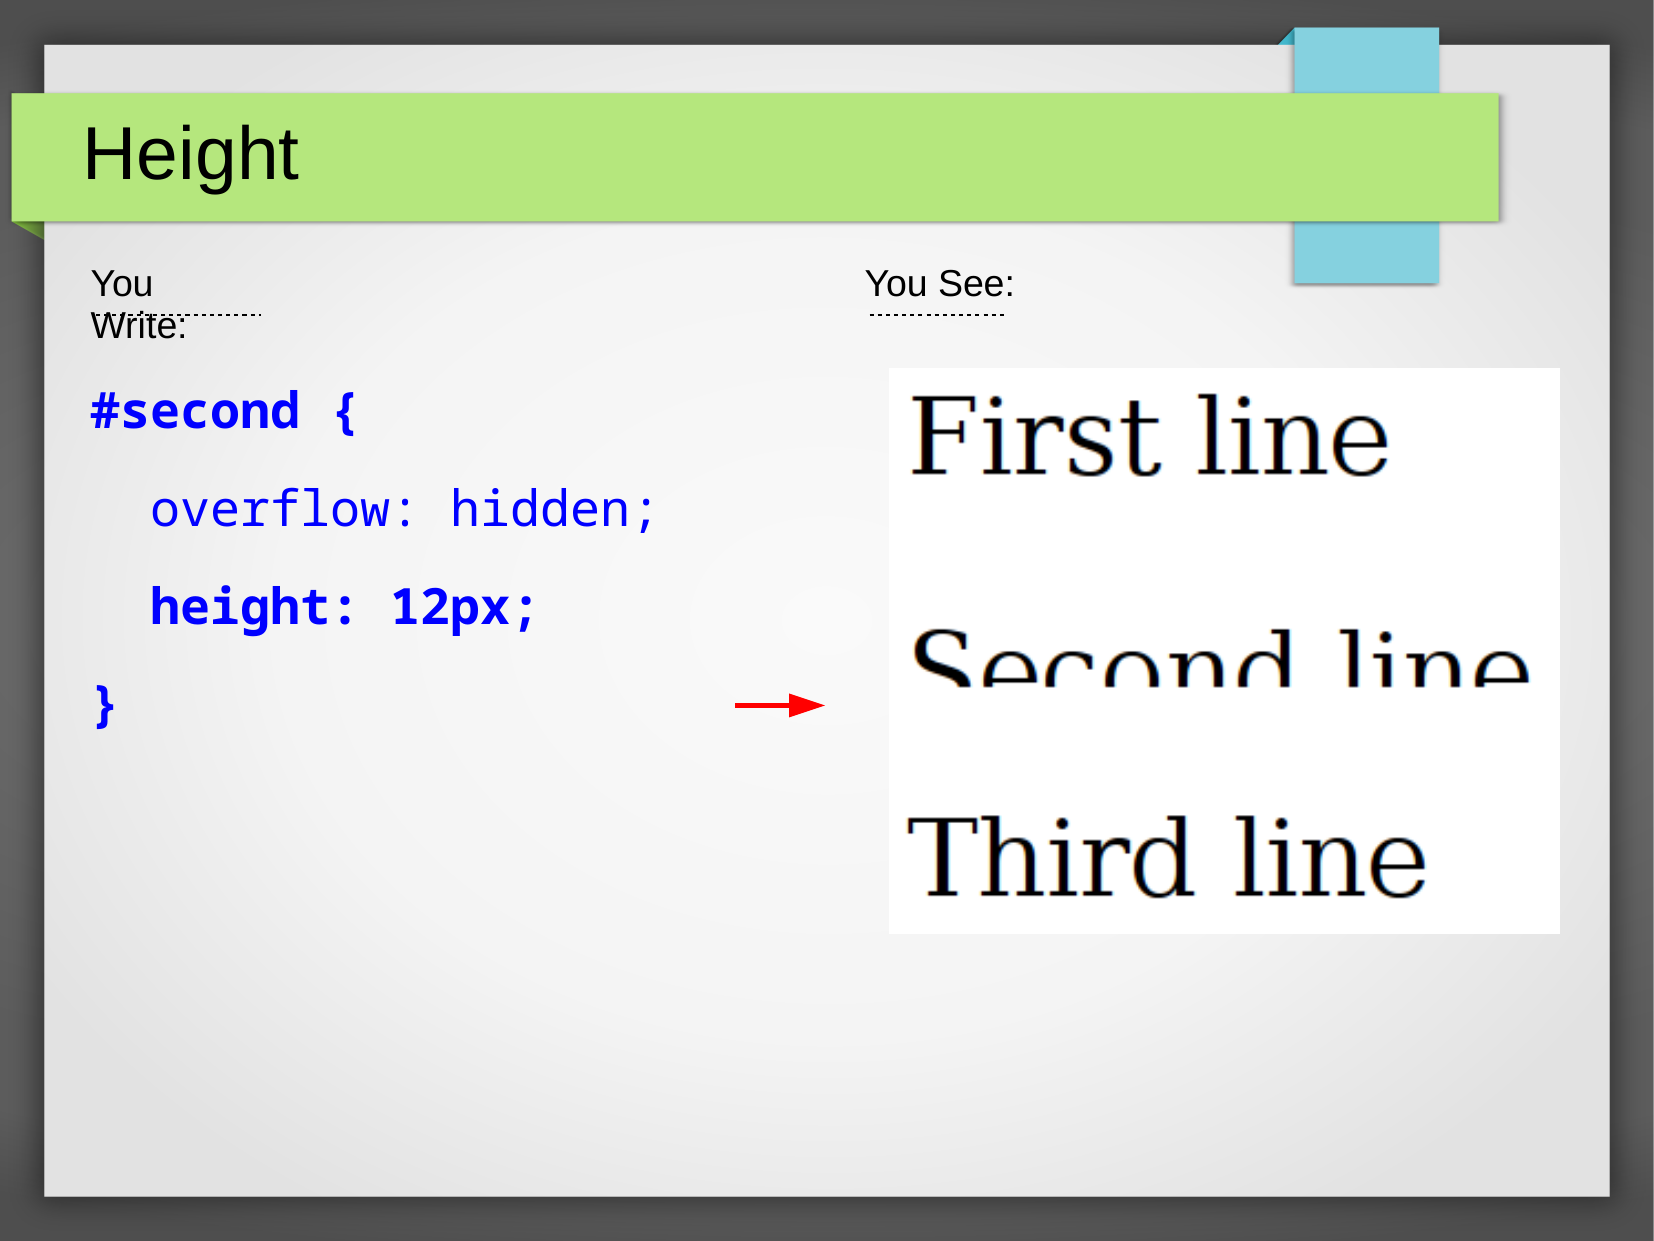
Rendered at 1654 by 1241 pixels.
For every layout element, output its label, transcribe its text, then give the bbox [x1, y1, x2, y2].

title Height [82, 94, 1264, 213]
list #second { overflow: hidden; height: 12px; } [90, 375, 1040, 1156]
text_box You See: [849, 255, 1030, 313]
text_box You Write: [75, 255, 277, 313]
picture [0, 0, 1654, 1241]
